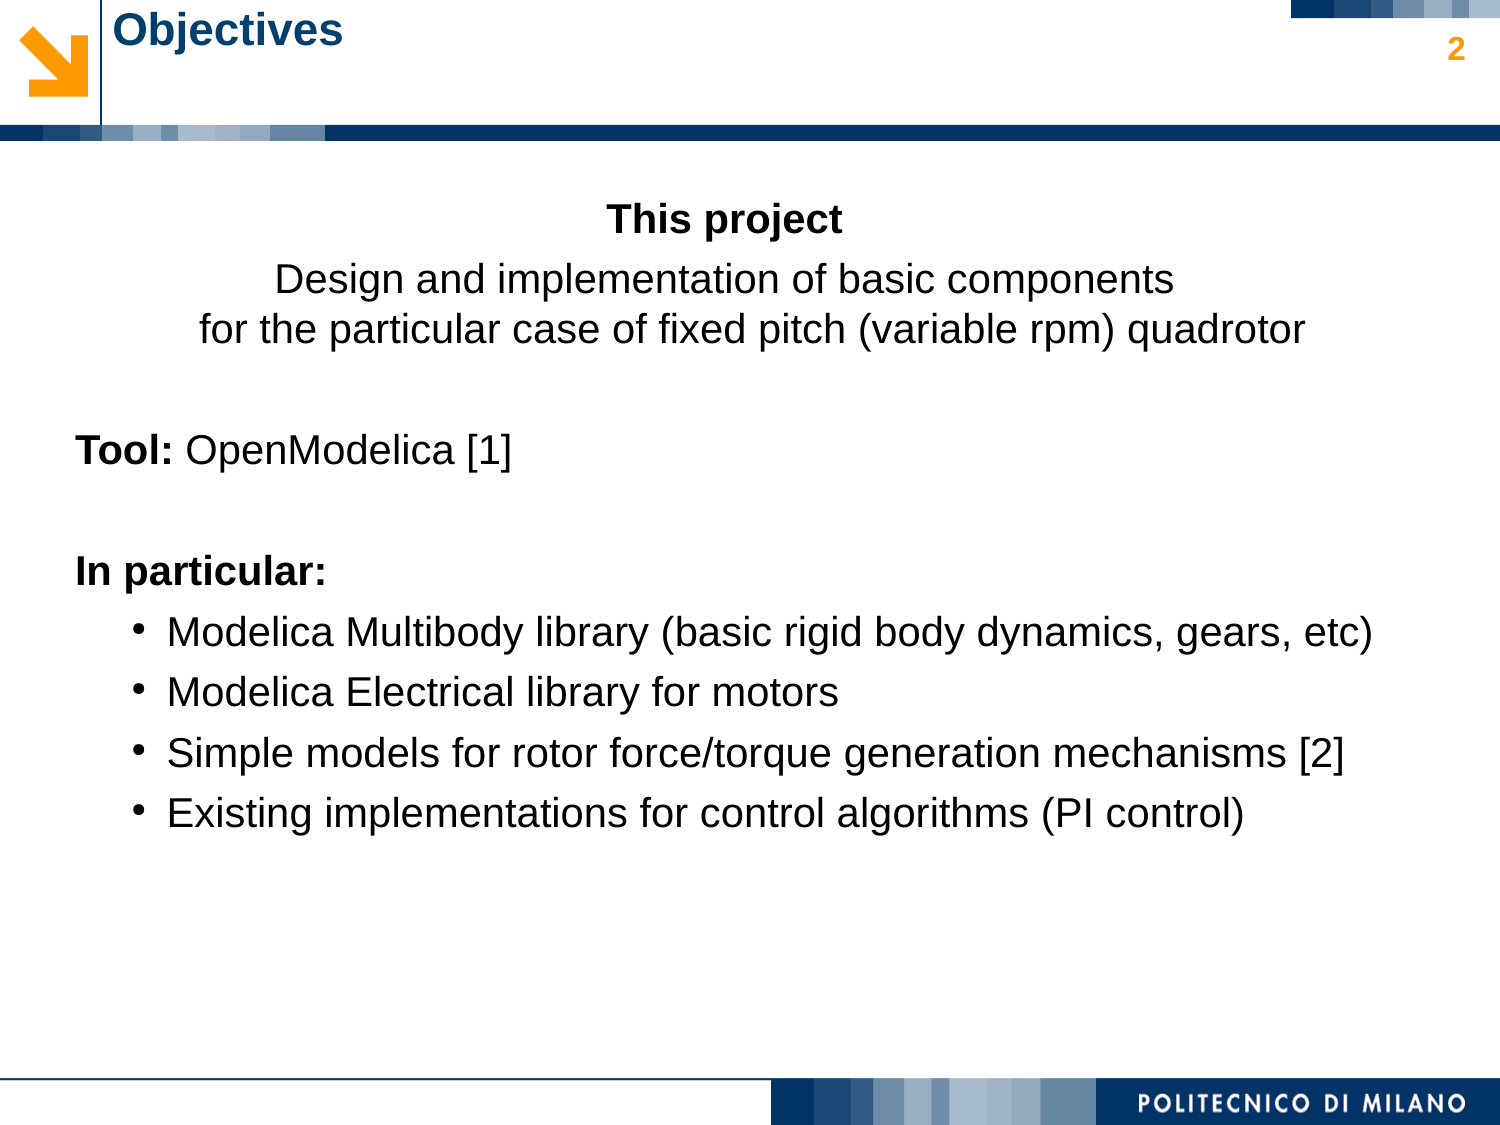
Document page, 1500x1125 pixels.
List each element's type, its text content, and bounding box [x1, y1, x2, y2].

title Objectives [112, 0, 1088, 138]
picture [0, 1074, 1500, 1125]
list This project Design and implementation of basic components for the particular case of fixed pitch (variable rpm) quadrotor Tool: OpenModelica [1] In particular: Modelica Multibody library (basic rigid body dynamics, gears, etc) Modelica Electrical library for motors Simple models for rotor force/torque generation mechanisms [2] Existing implementations for control algorithms (PI control) [75, 191, 1426, 1005]
picture [0, 0, 1500, 141]
